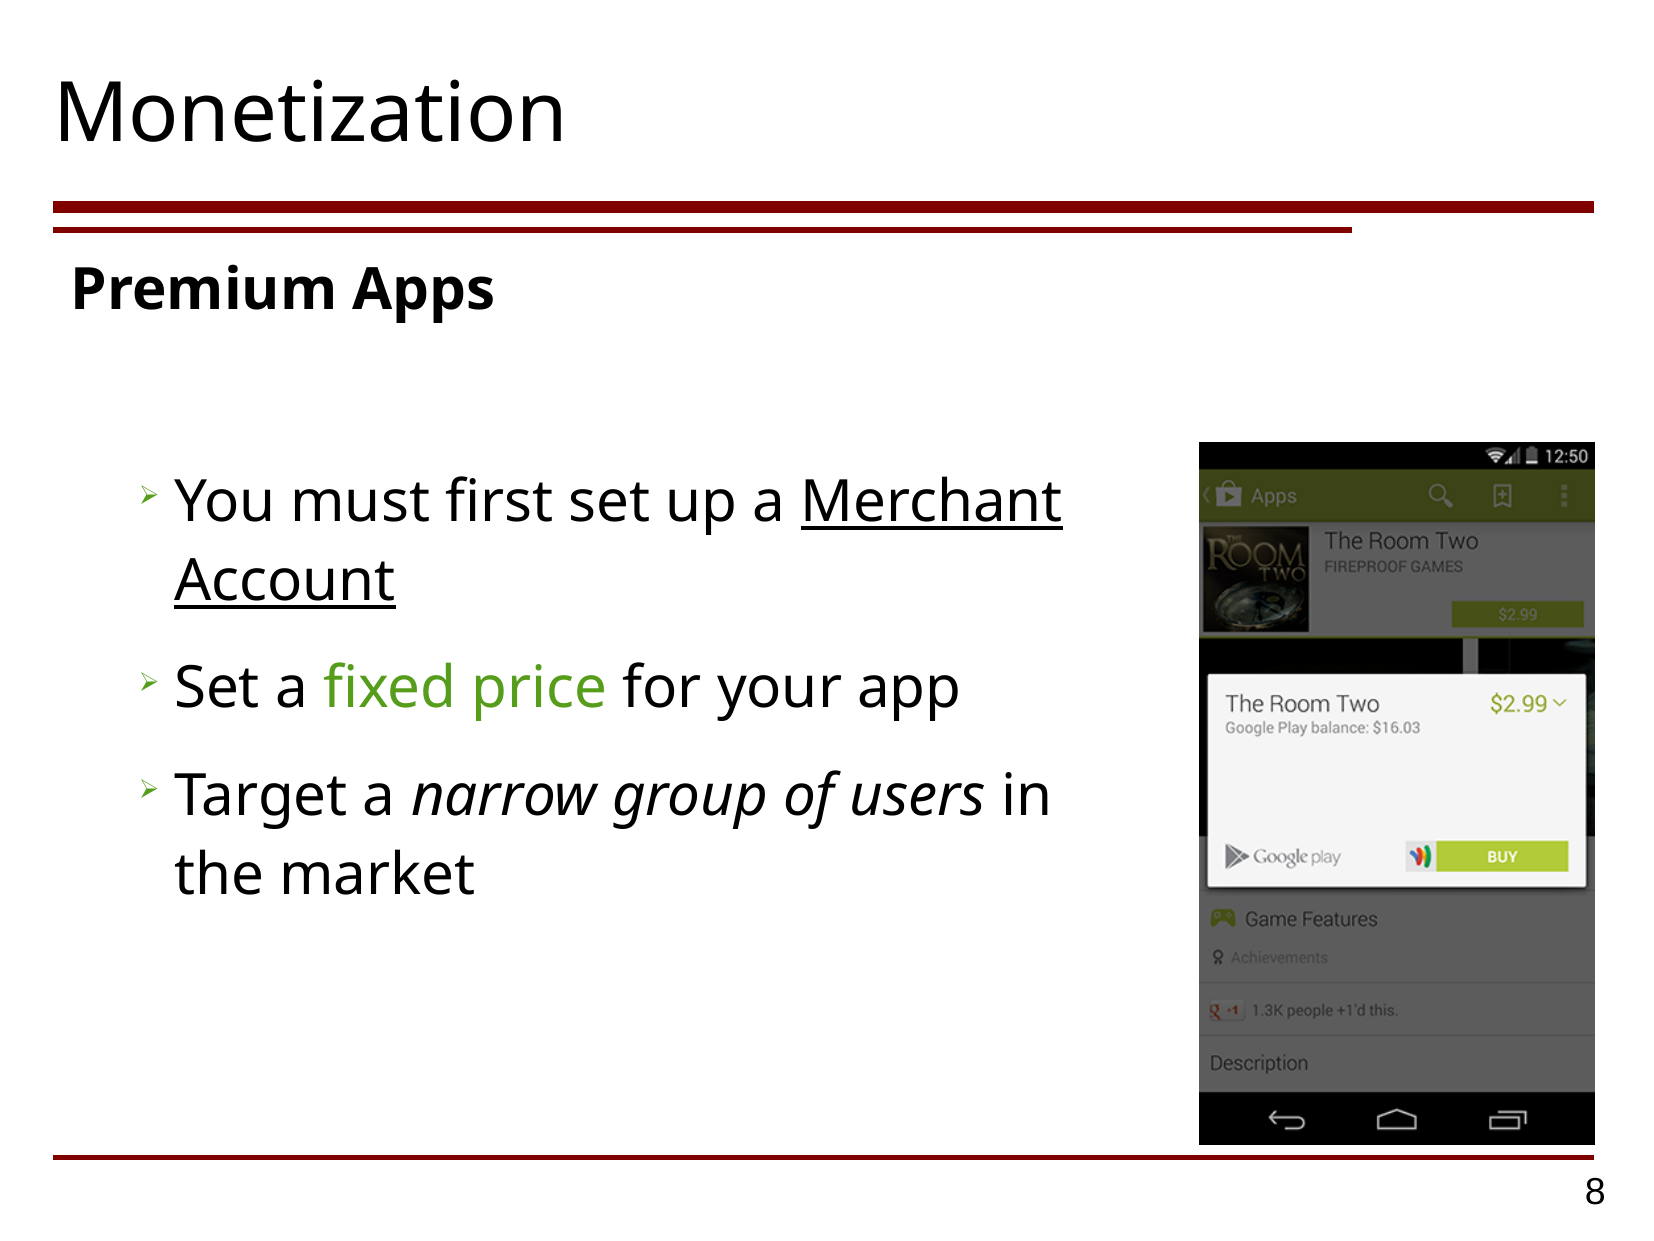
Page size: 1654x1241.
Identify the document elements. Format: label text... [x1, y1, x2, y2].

subtitle Monetization [53, 48, 1542, 172]
text_box Premium Apps [55, 240, 1632, 1114]
text_box <number> [35, 1163, 1654, 1221]
picture [1199, 442, 1595, 1145]
text_box You must first set up a Merchant Account Set a fixed price for your app Target a narrow group of users in the market [88, 451, 1123, 913]
